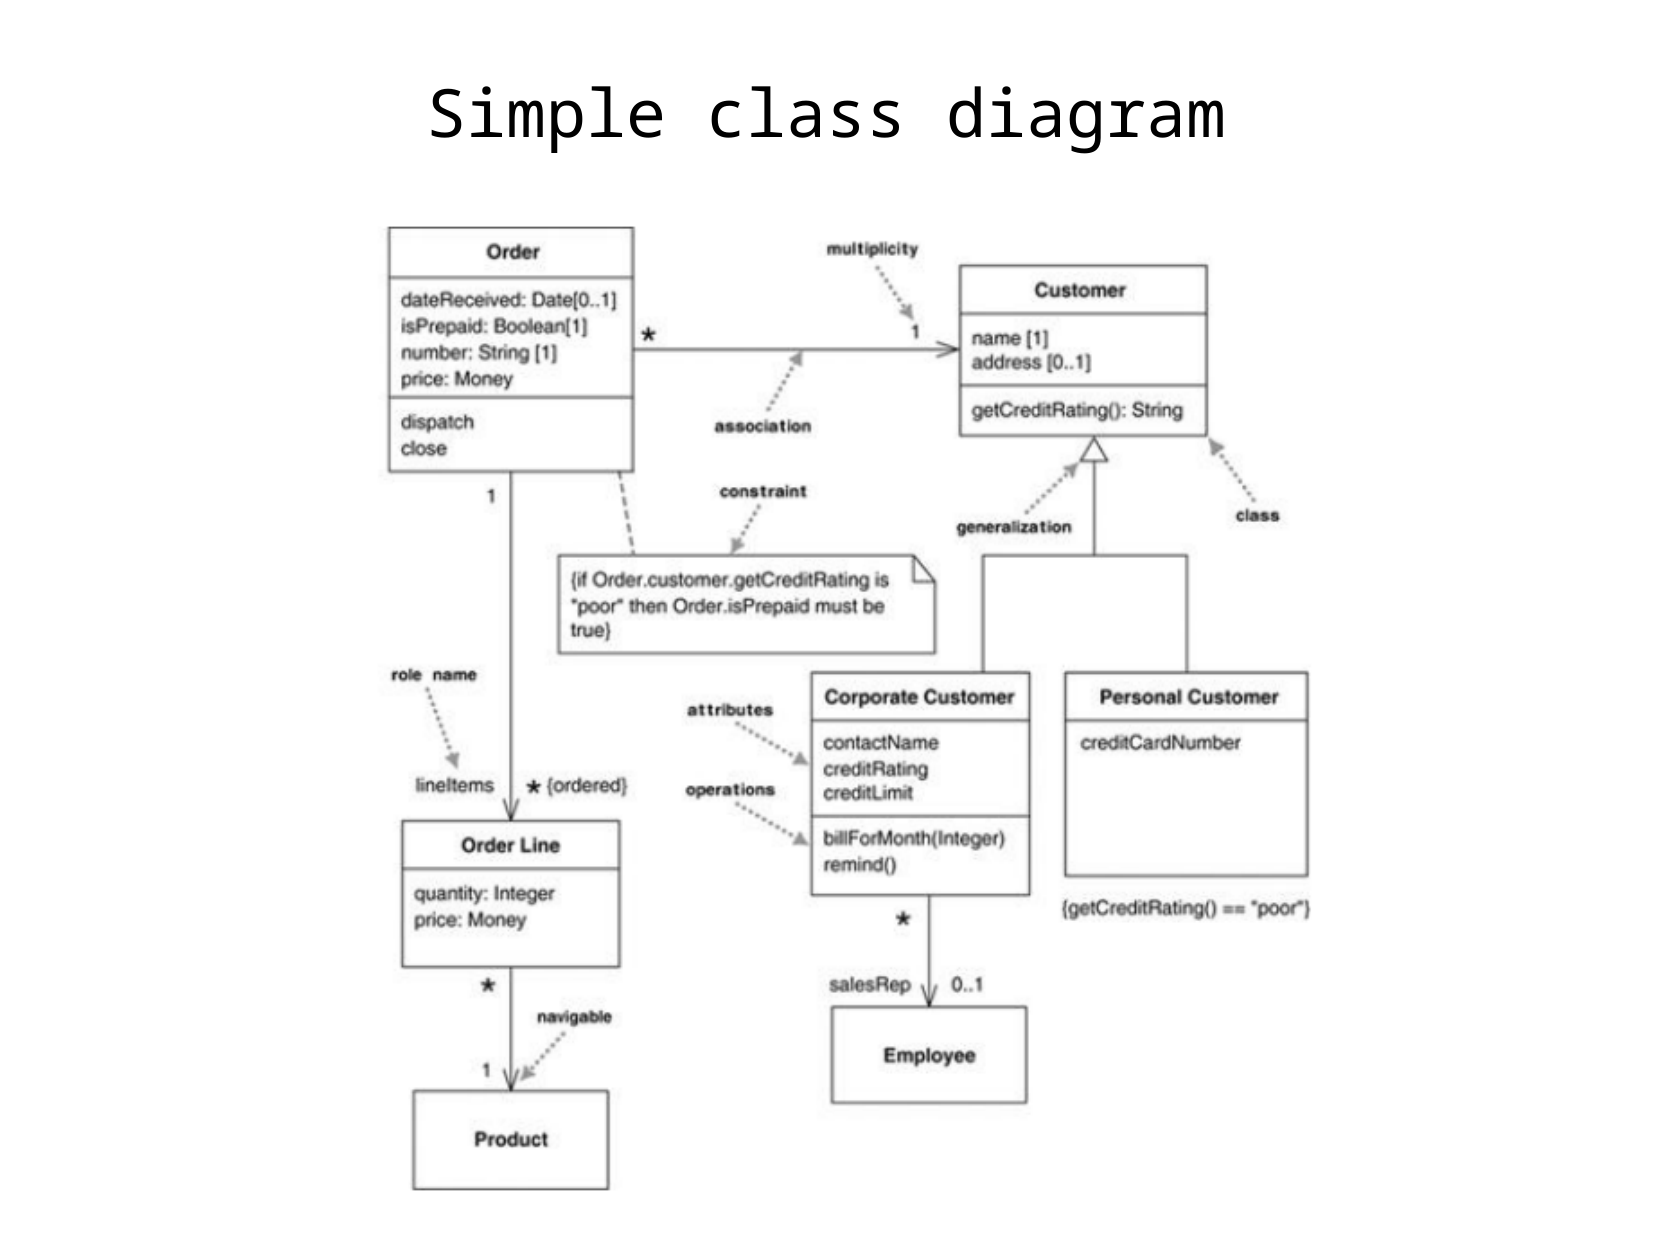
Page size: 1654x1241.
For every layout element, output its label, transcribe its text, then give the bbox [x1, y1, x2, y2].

title Simple class diagram [82, 8, 1571, 216]
picture [348, 211, 1329, 1205]
